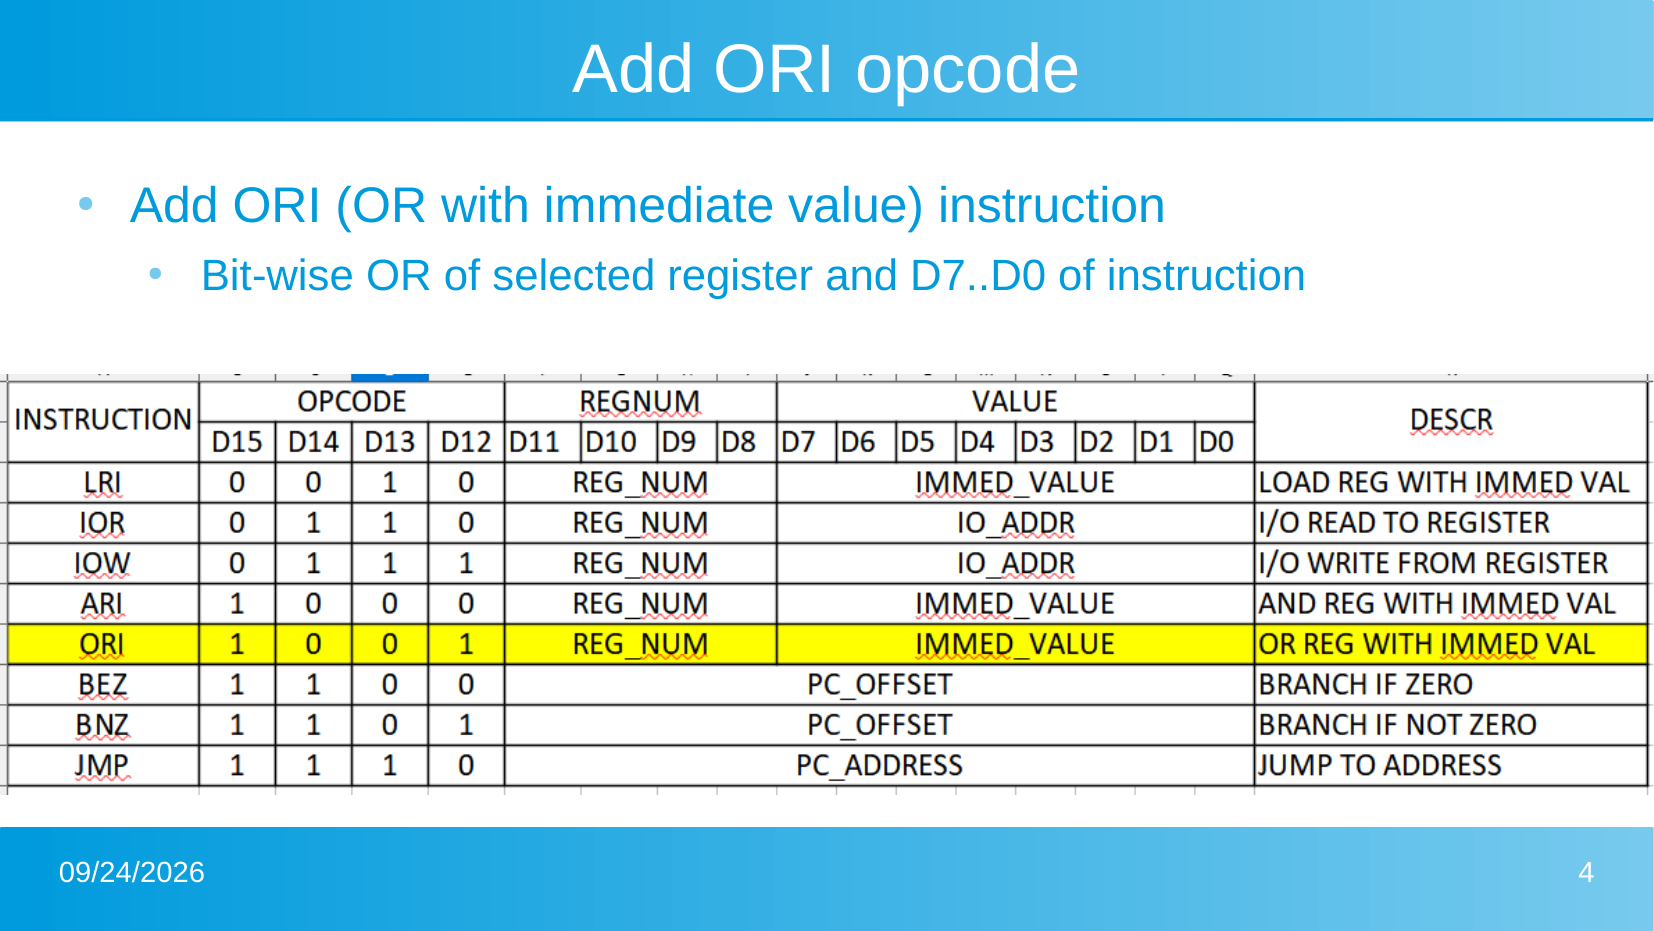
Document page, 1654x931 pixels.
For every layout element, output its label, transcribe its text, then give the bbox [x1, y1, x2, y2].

list Add ORI (OR with immediate value) instruction Bit-wise OR of selected register and D7..D0 of instruction [59, 177, 1595, 338]
title Add ORI opcode [59, 29, 1595, 108]
picture [0, 374, 1654, 795]
